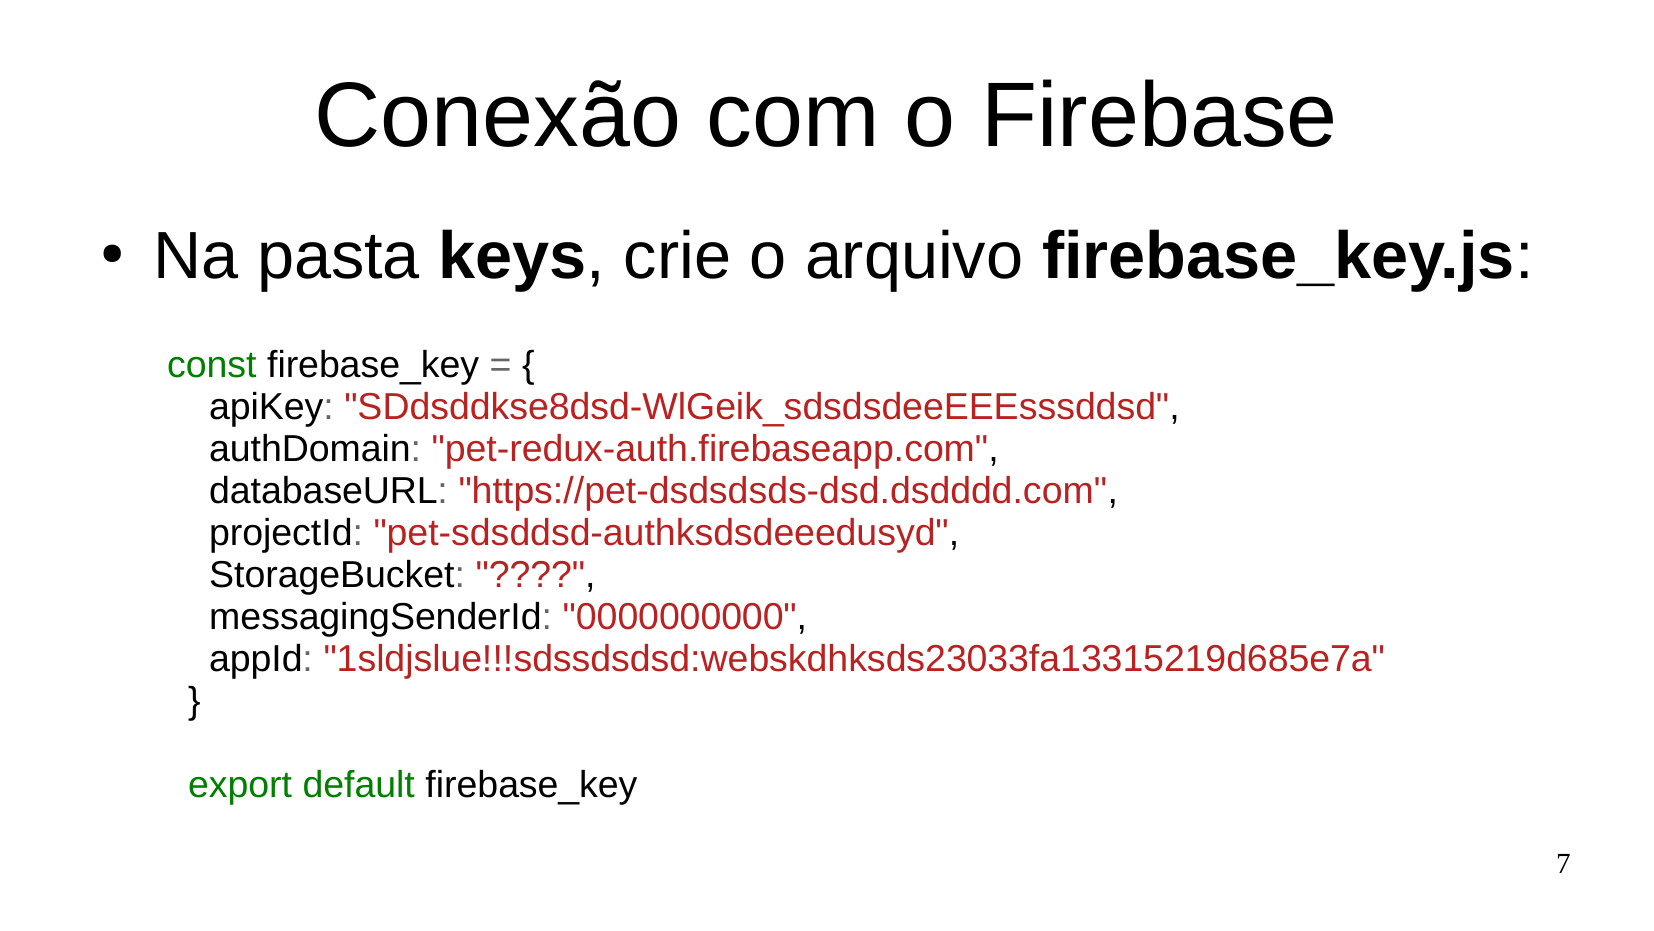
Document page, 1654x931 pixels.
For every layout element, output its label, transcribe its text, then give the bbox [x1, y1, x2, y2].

title Conexão com o Firebase [82, 37, 1571, 193]
list Na pasta keys, crie o arquivo firebase_key.js: [82, 217, 1571, 758]
text_box const firebase_key = { apiKey: "SDdsddkse8dsd-WlGeik_sdsdsdeeEEEsssddsd", authDomain: "pet-redux-auth.firebaseapp.com", databaseURL: "https://pet-dsdsdsds-dsd.dsdddd.com", projectId: "pet-sdsddsd-authksdsdeeedusyd", StorageBucket: "????", messagingSenderId: "0000000000", appId: "1sldjslue!!!sdssdsdsd:webskdhksds23033fa13315219d685e7a" } export default firebase_key [152, 336, 1429, 813]
